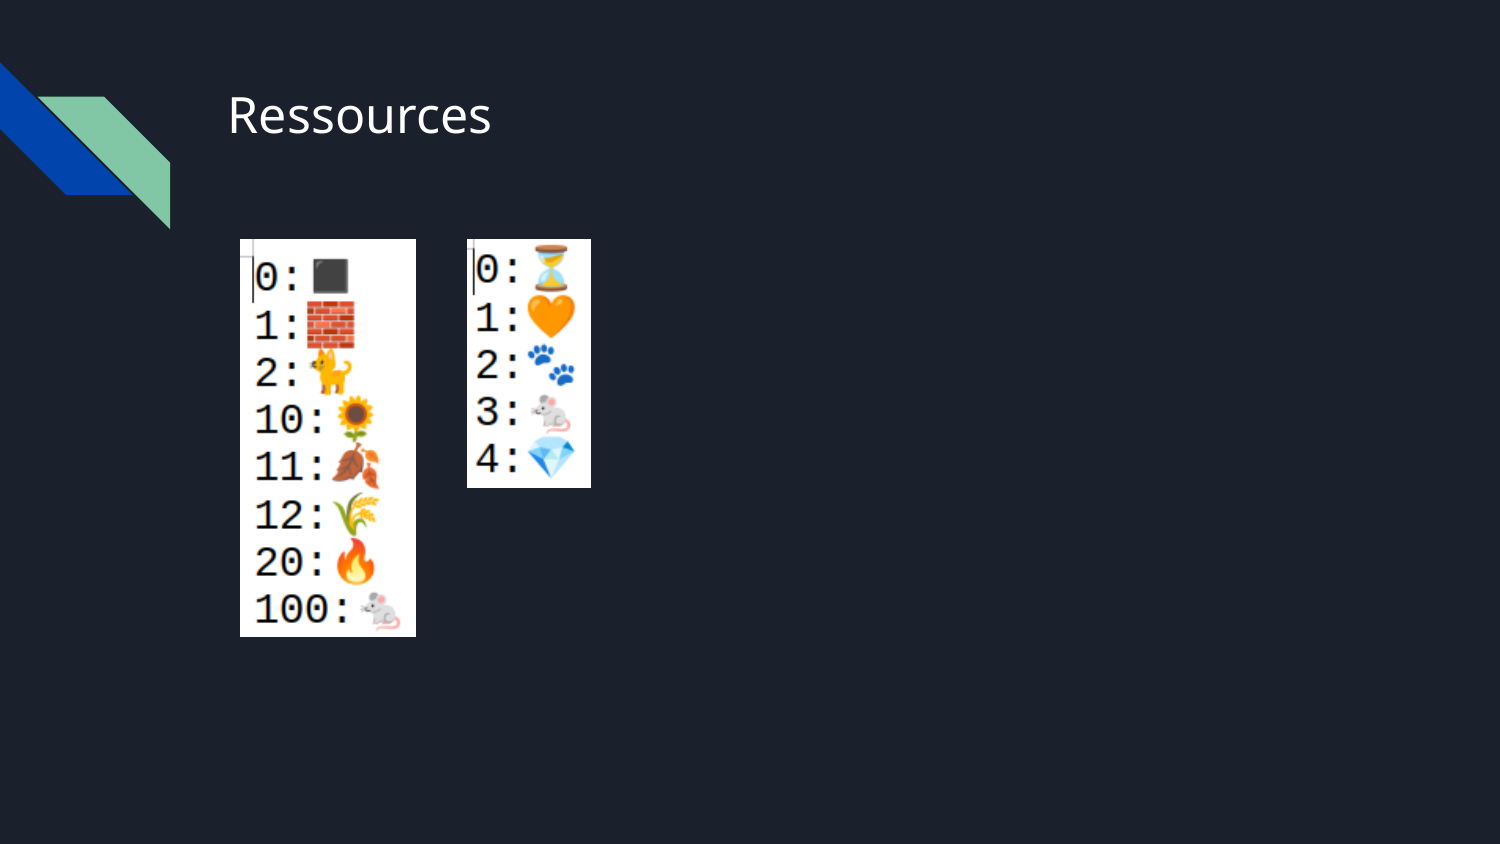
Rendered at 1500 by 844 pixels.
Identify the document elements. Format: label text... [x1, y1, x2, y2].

picture [240, 239, 416, 637]
title Ressources [212, 64, 1368, 215]
picture [467, 239, 591, 488]
